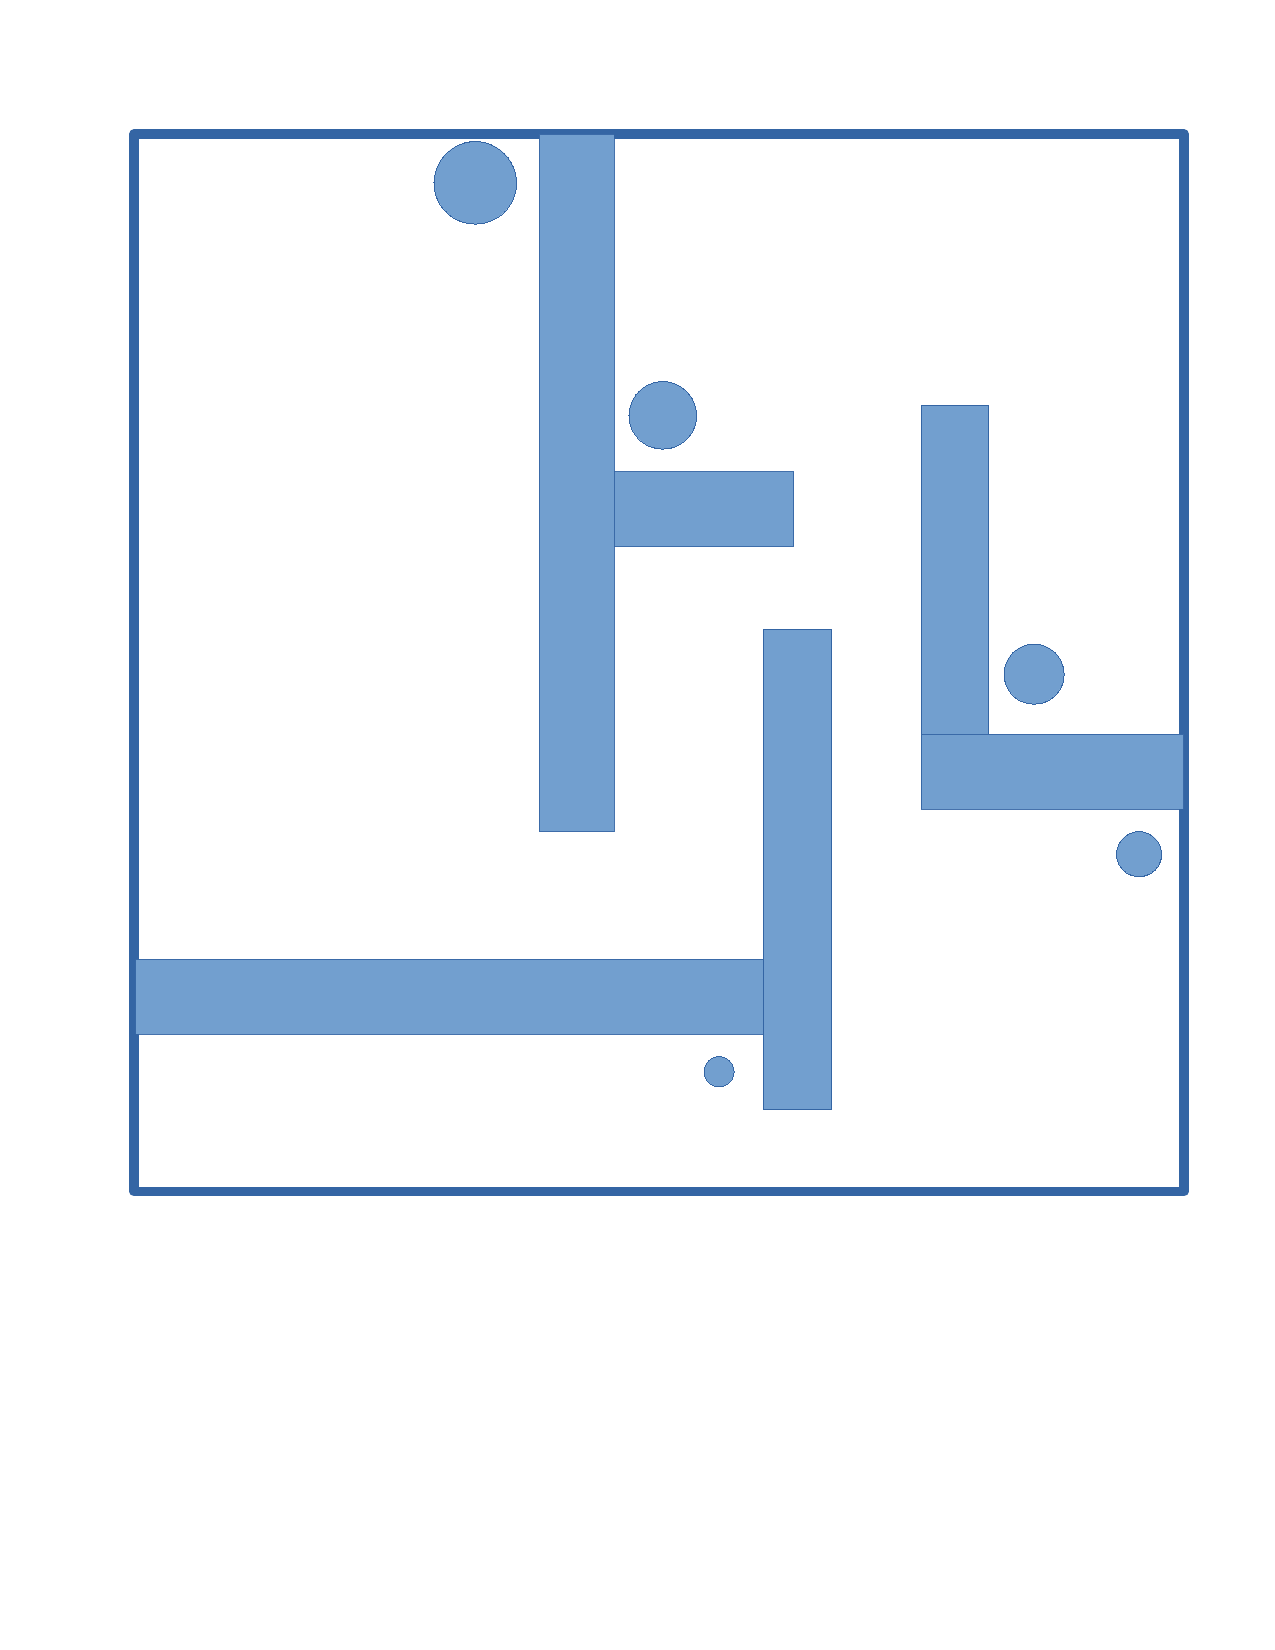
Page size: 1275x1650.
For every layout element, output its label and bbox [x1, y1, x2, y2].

text_box [134, 133, 1185, 1192]
